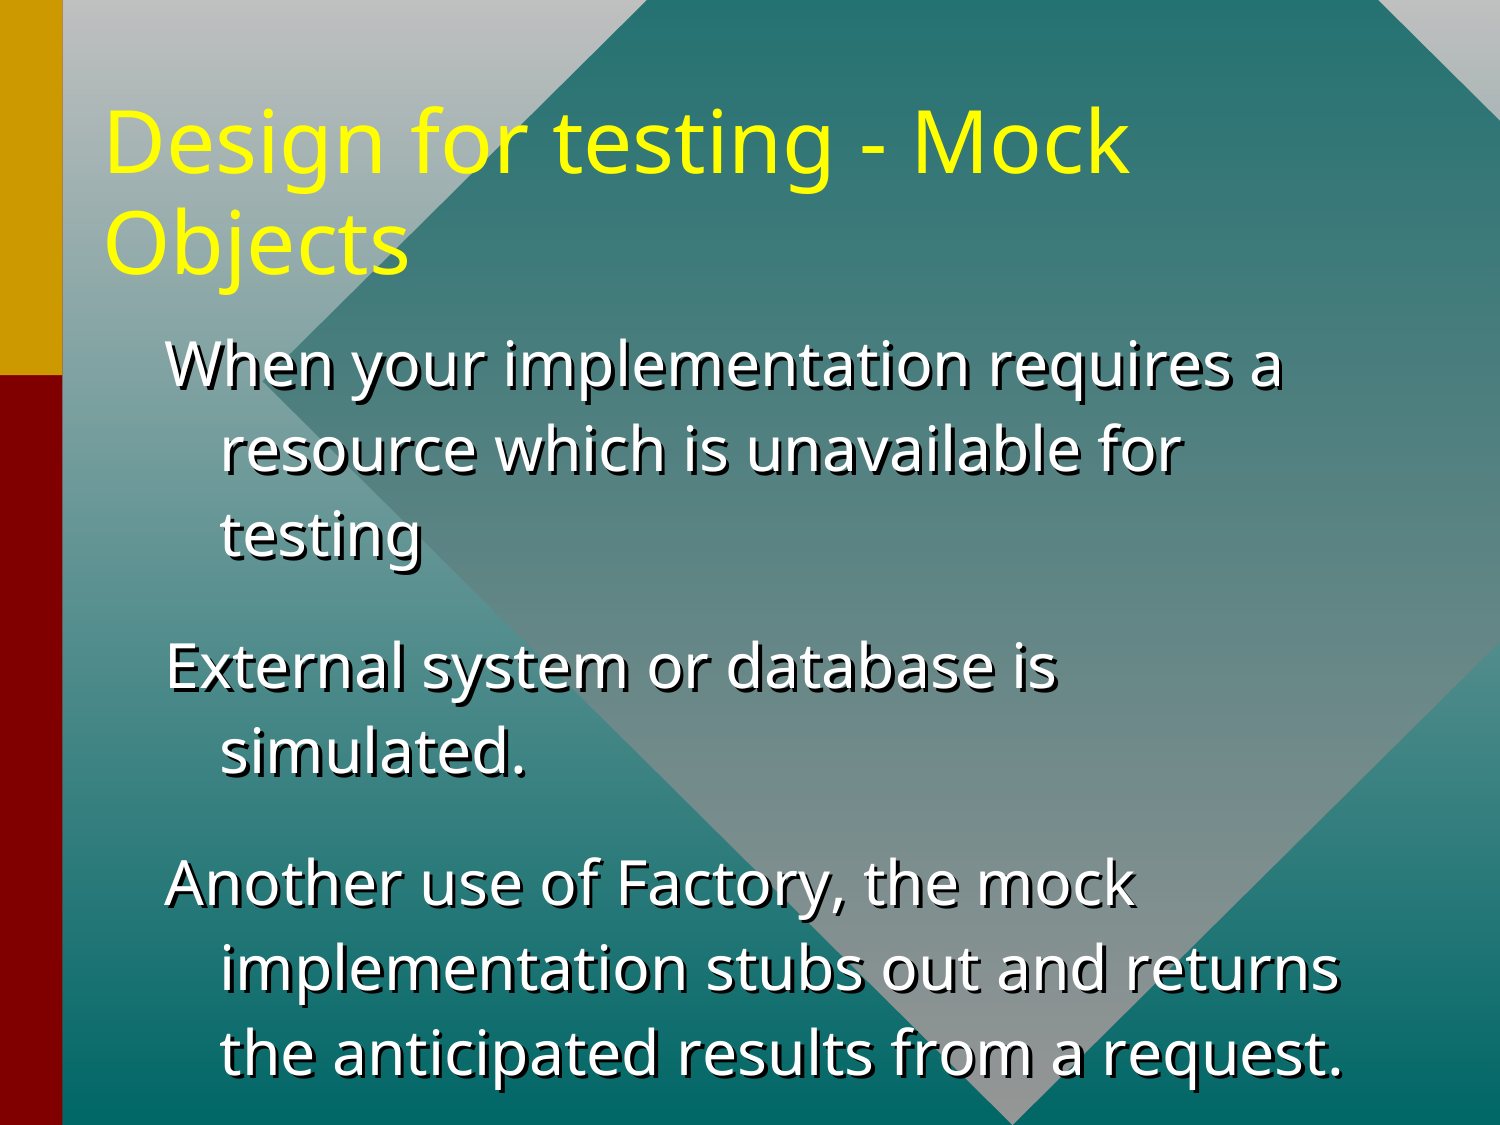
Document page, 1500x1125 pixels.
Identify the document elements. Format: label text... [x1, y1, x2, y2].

list When your implementation requires a resource which is unavailable for testing External system or database is simulated. Another use of Factory, the mock implementation stubs out and returns the anticipated results from a request. [149, 312, 1388, 976]
title Design for testing - Mock Objects [87, 99, 1438, 288]
